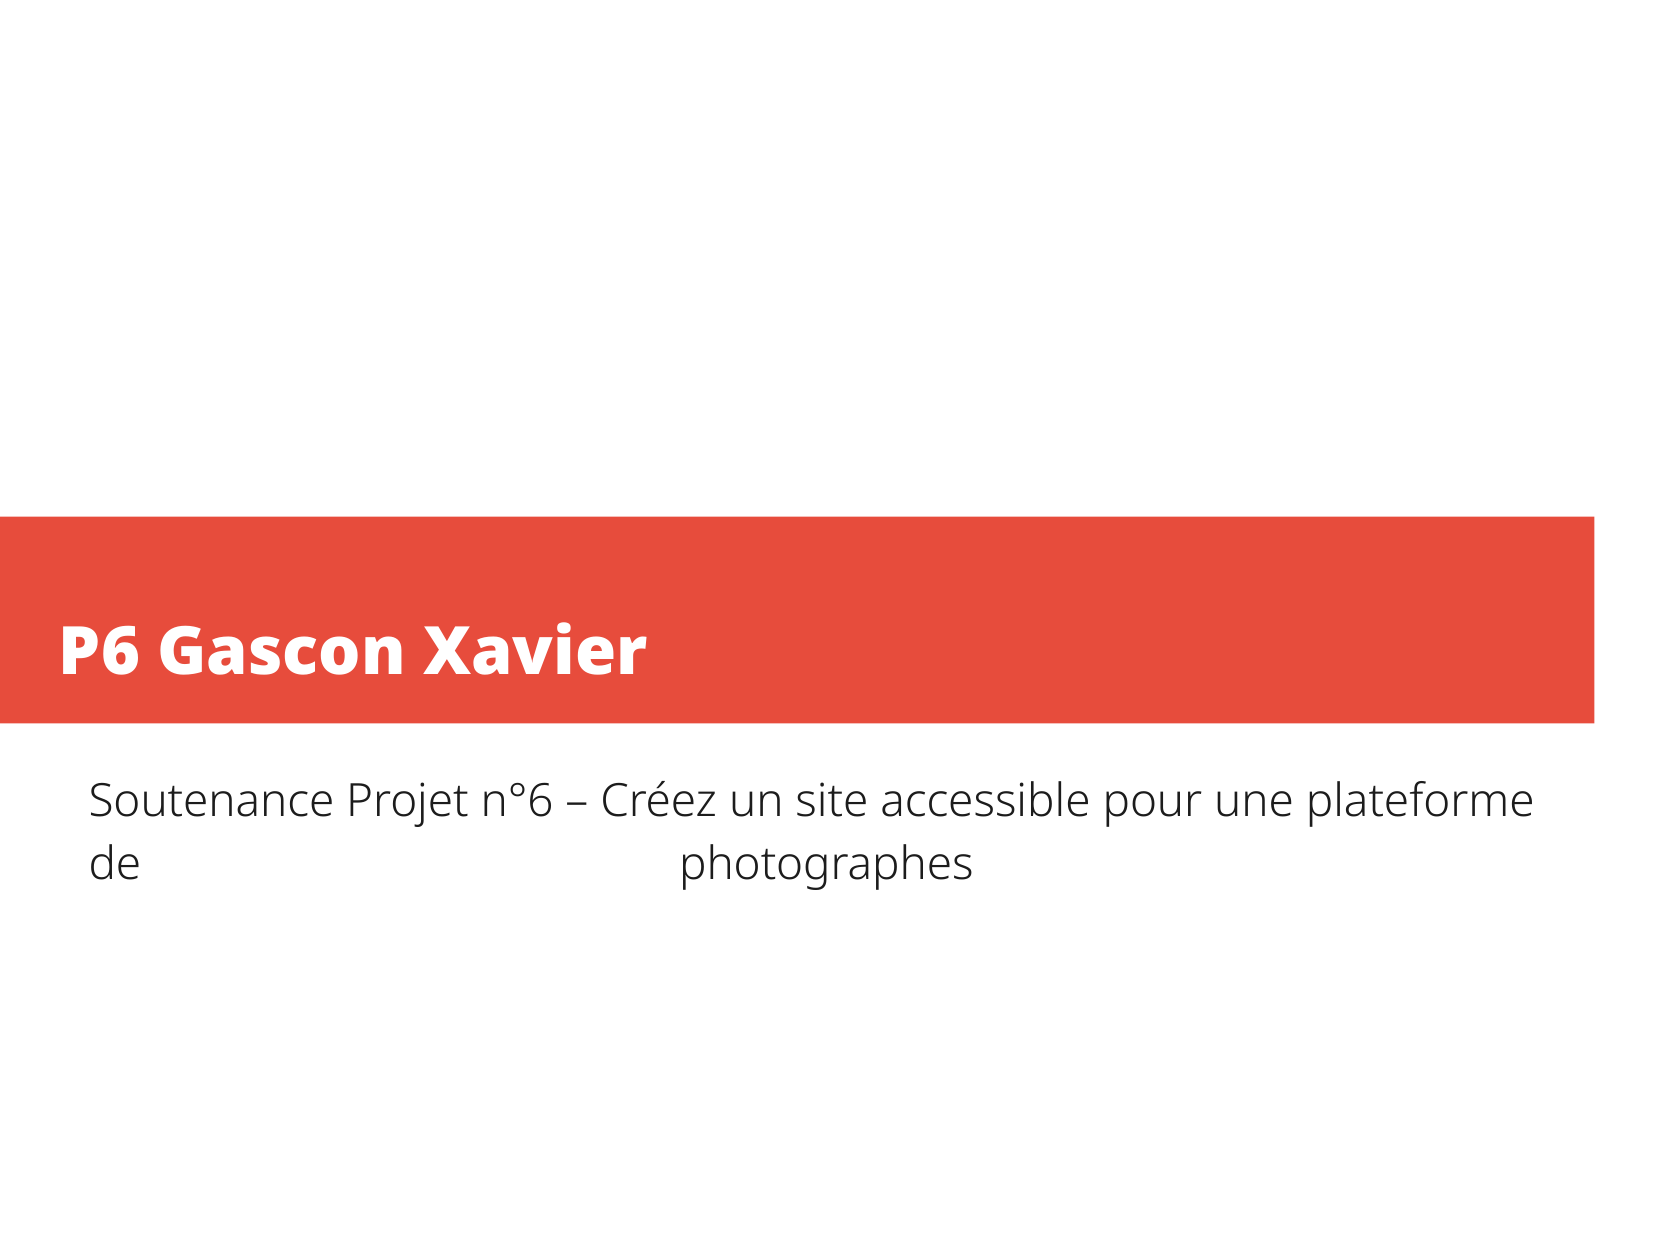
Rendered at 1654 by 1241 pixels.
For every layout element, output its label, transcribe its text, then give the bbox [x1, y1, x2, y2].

subtitle Soutenance Projet n°6 – Créez un site accessible pour une plateforme de photographes [88, 767, 1595, 1182]
title P6 Gascon Xavier [59, 546, 1595, 694]
